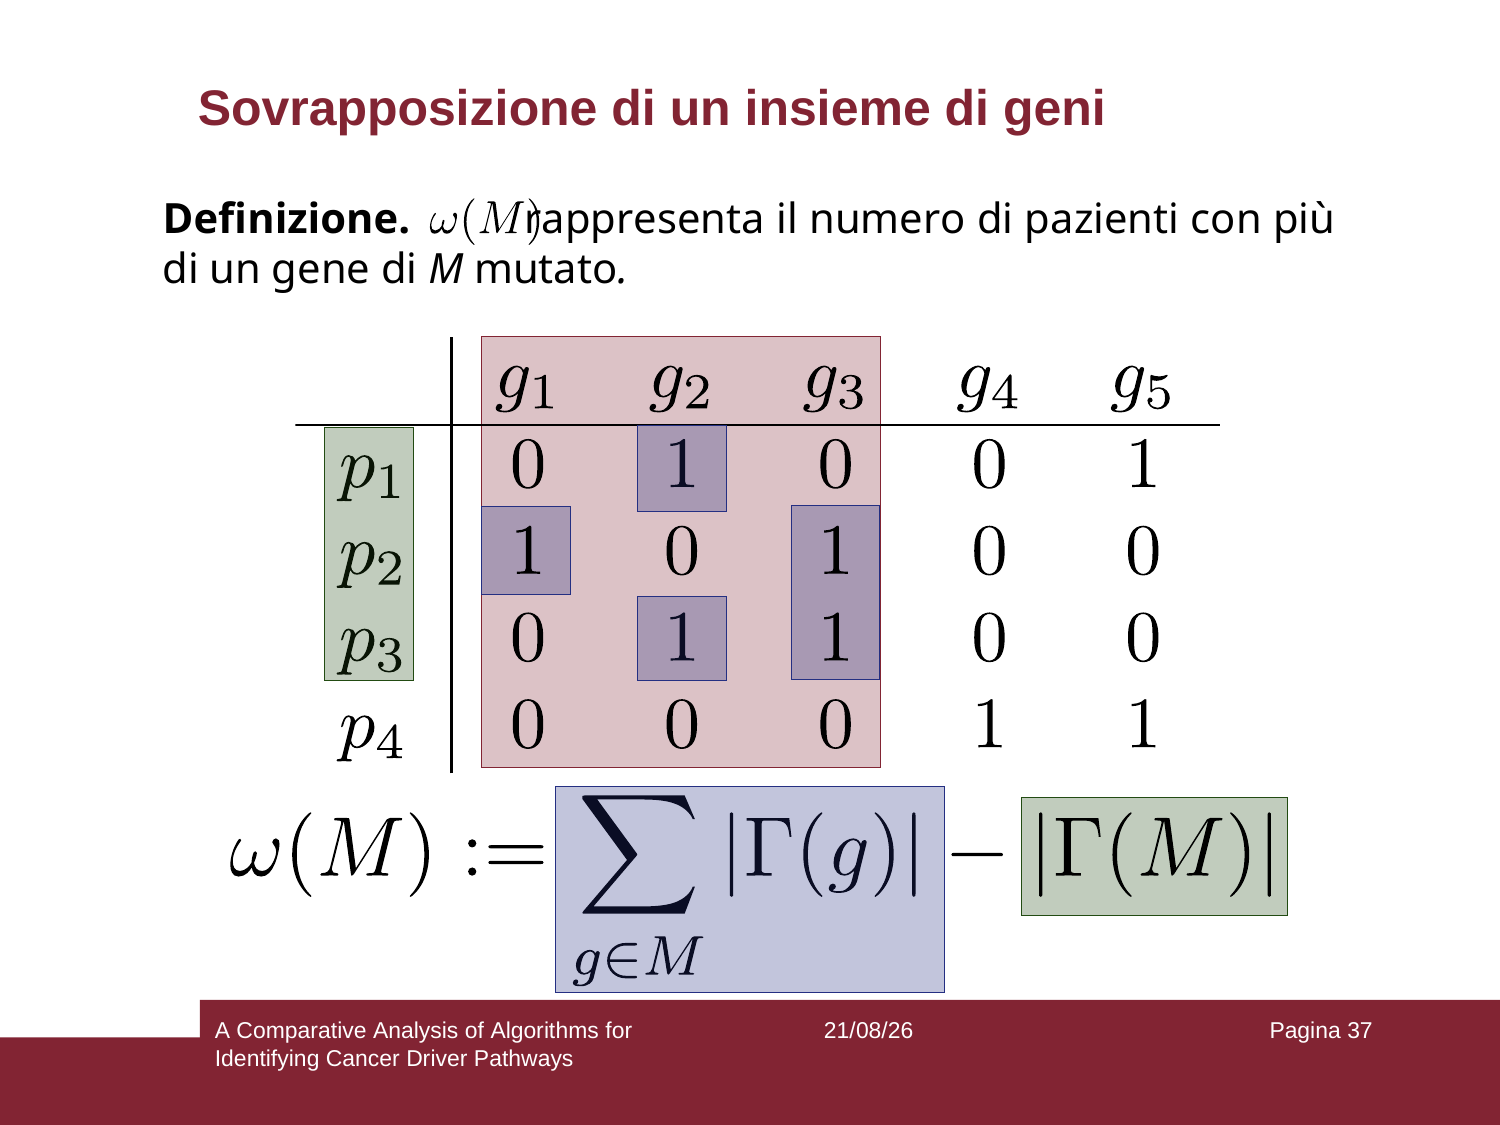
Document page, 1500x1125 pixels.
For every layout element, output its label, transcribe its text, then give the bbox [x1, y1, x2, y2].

picture [295, 350, 1241, 780]
text_box [637, 596, 727, 681]
title Sovrapposizione di un insieme di geni [183, 67, 1400, 150]
text_box Pagina <number> [1074, 1008, 1388, 1084]
text_box [1271, 797, 1288, 916]
text_box [324, 427, 414, 681]
text_box 22/10/24 [712, 1008, 1026, 1084]
picture [230, 795, 555, 987]
text_box [555, 786, 945, 993]
text_box A Comparative Analysis of Algorithms for Identifying Cancer Driver Pathways [199, 1008, 676, 1084]
picture [429, 189, 548, 255]
text_box Definizione. rappresenta il numero di pazienti con più di un gene di M mutato. [147, 184, 1359, 350]
picture [945, 795, 1271, 987]
text_box [637, 425, 727, 512]
